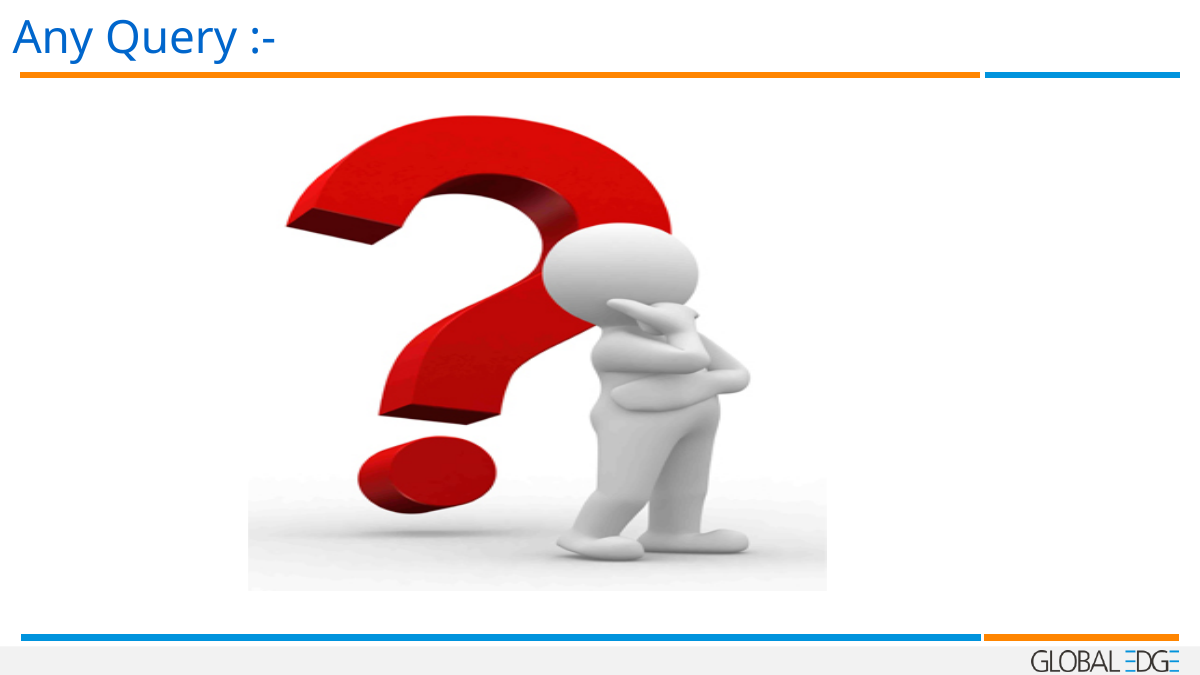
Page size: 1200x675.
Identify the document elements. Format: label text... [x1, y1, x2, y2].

title Any Query :- [12, 9, 1088, 64]
picture [1031, 650, 1179, 672]
picture [248, 106, 827, 591]
